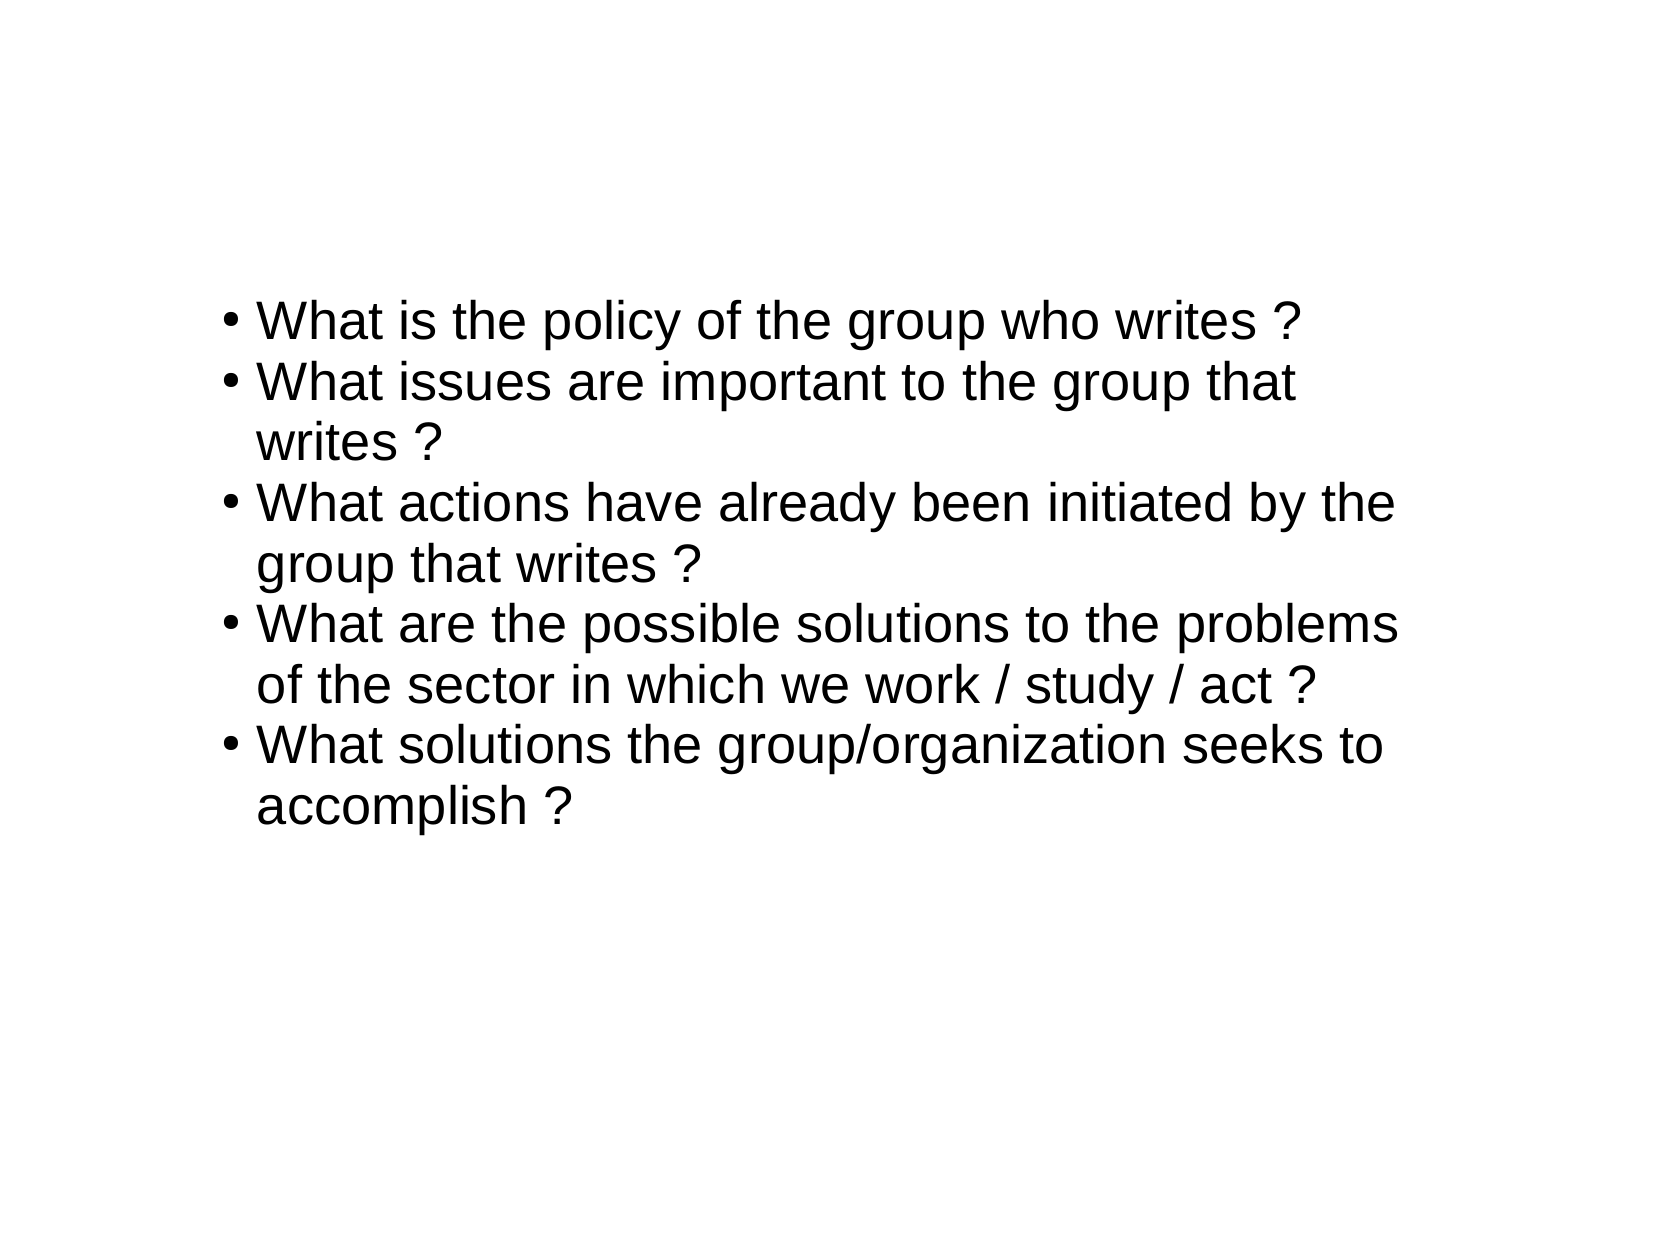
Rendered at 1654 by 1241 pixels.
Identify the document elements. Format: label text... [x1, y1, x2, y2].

text_box What is the policy of the group who writes ? What issues are important to the group that writes ? What actions have already been initiated by the group that writes ? What are the possible solutions to the problems of the sector in which we work / study / act ? What solutions the group/organization seeks to accomplish ? [206, 283, 1447, 844]
